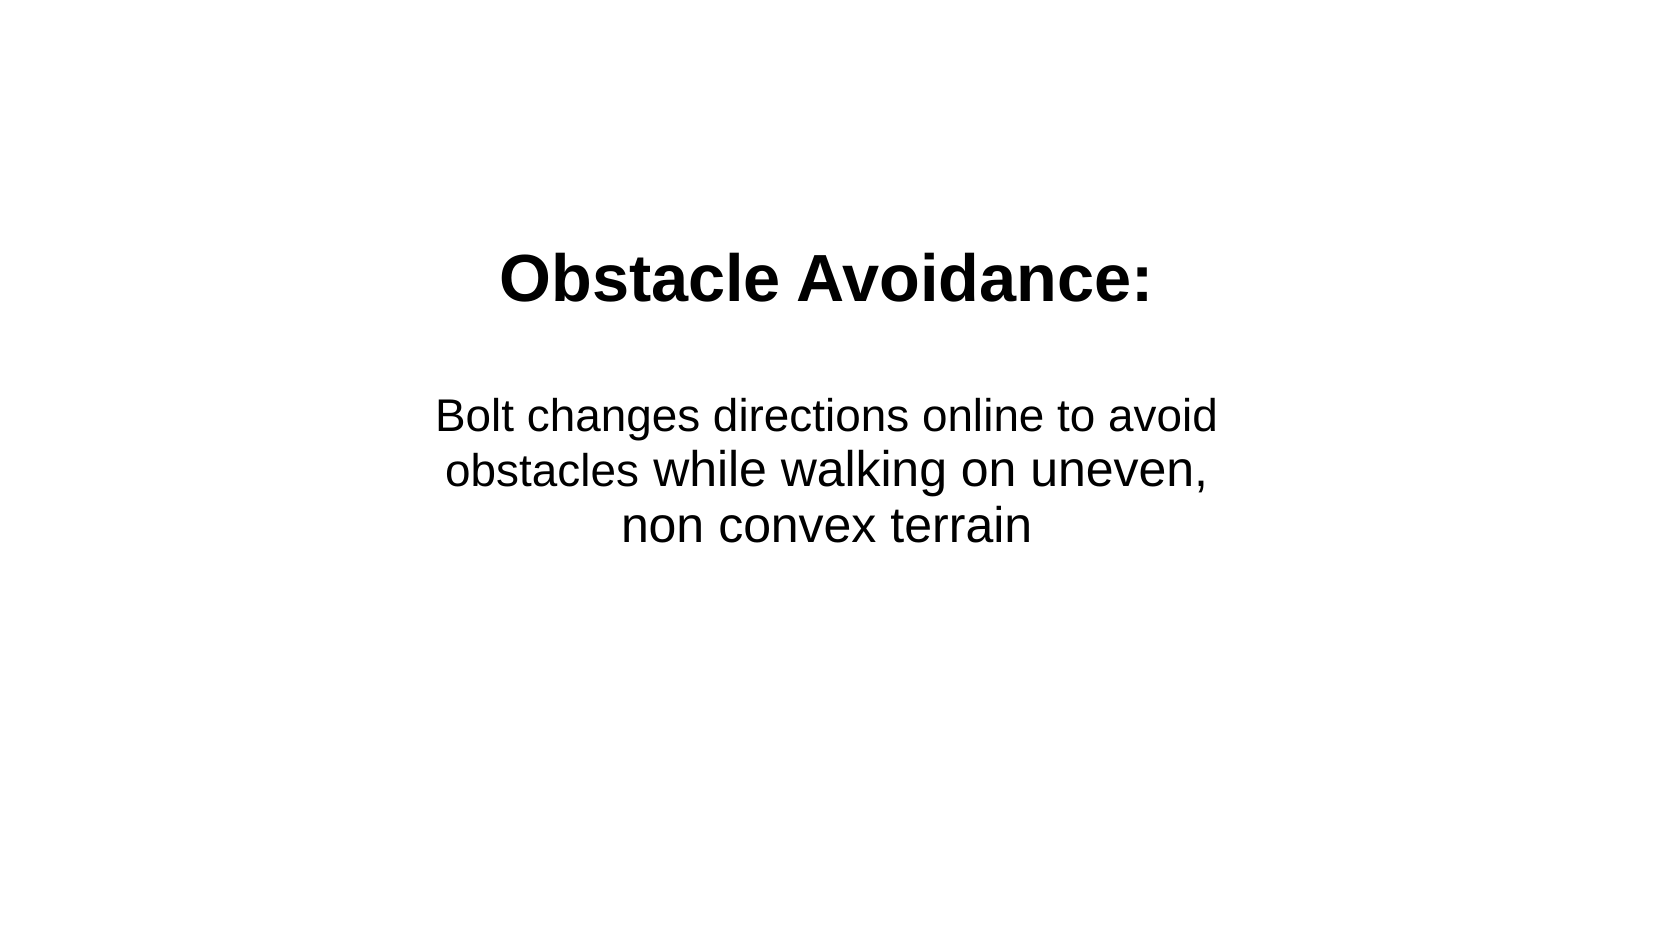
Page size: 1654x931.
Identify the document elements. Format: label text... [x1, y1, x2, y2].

subtitle Obstacle Avoidance: Bolt changes directions online to avoid obstacles while walking on uneven, non convex terrain [82, 37, 1571, 757]
